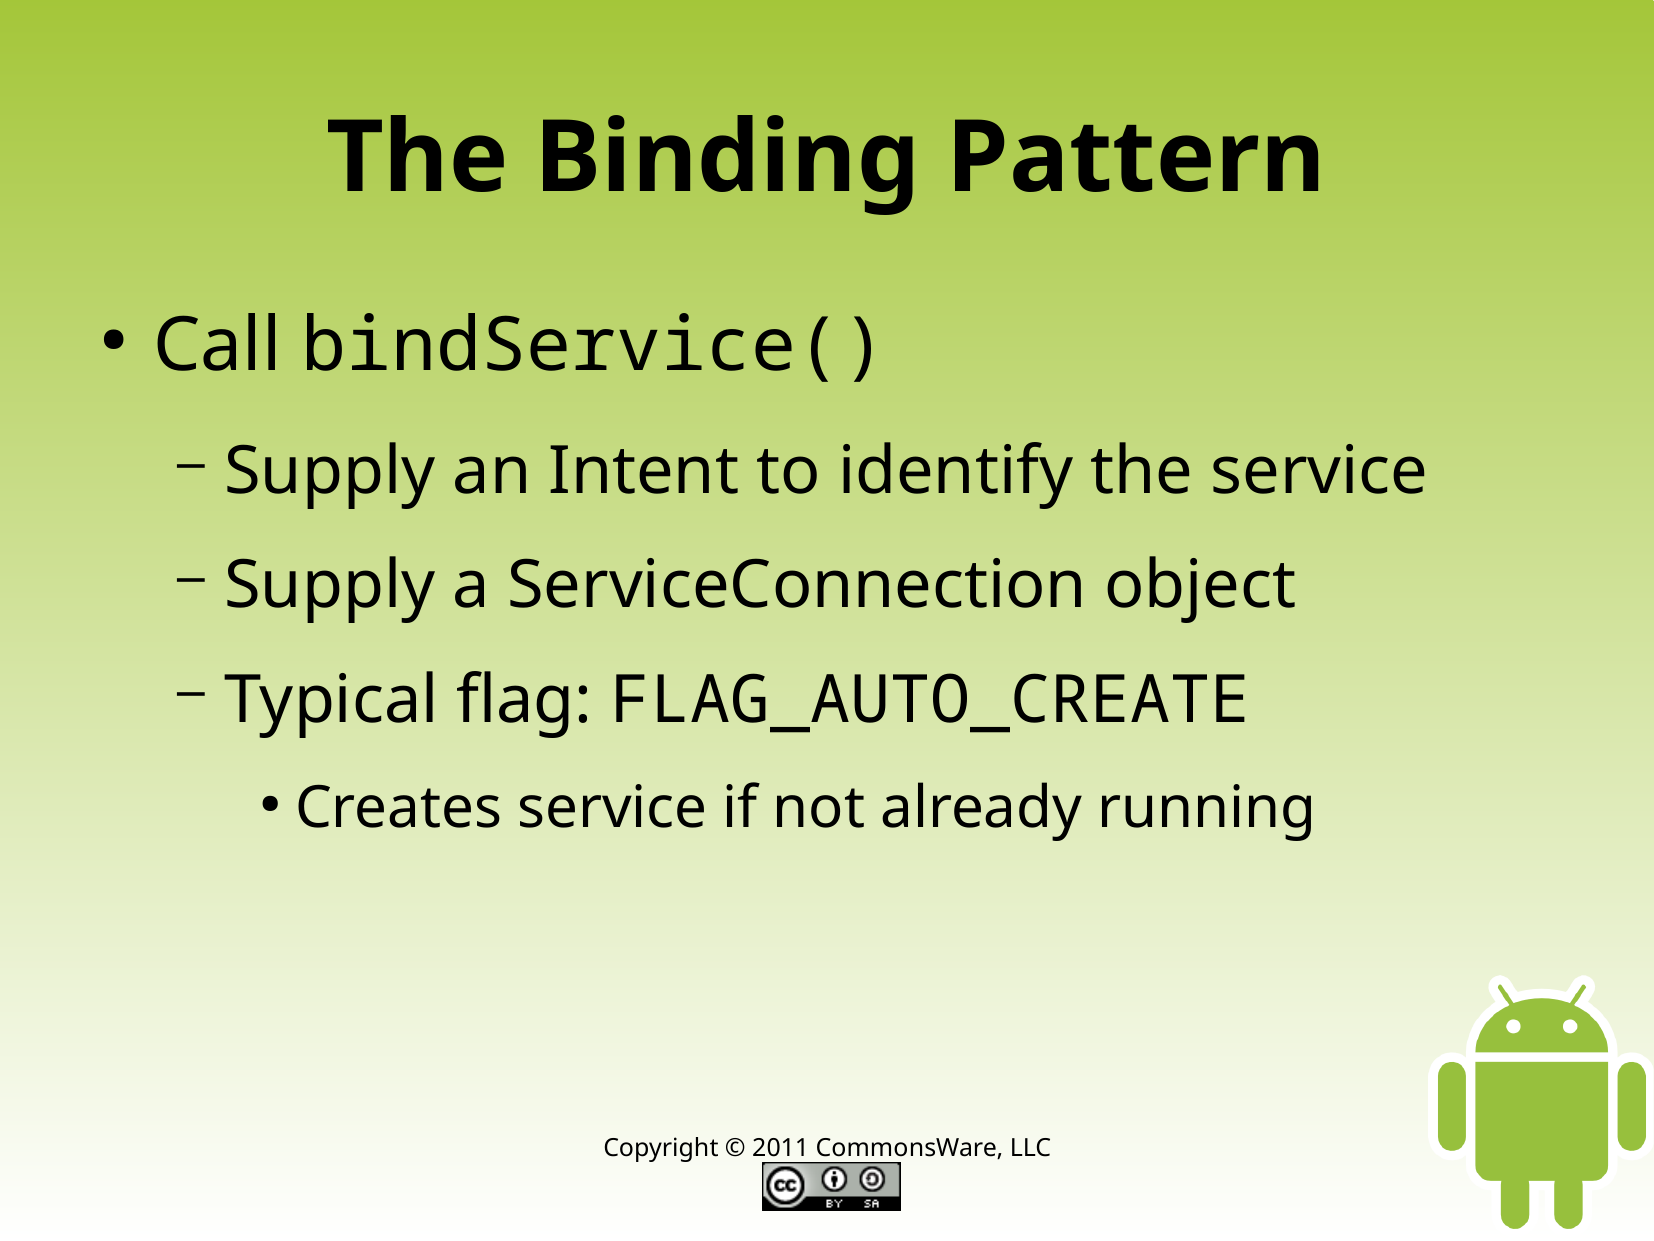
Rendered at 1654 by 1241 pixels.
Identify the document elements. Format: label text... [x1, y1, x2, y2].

picture [762, 1162, 901, 1211]
title The Binding Pattern [82, 49, 1571, 257]
list Call bindService() Supply an Intent to identify the service Supply a ServiceConnection object Typical flag: FLAG_AUTO_CREATE Creates service if not already running [82, 290, 1571, 1109]
picture [1428, 975, 1654, 1238]
